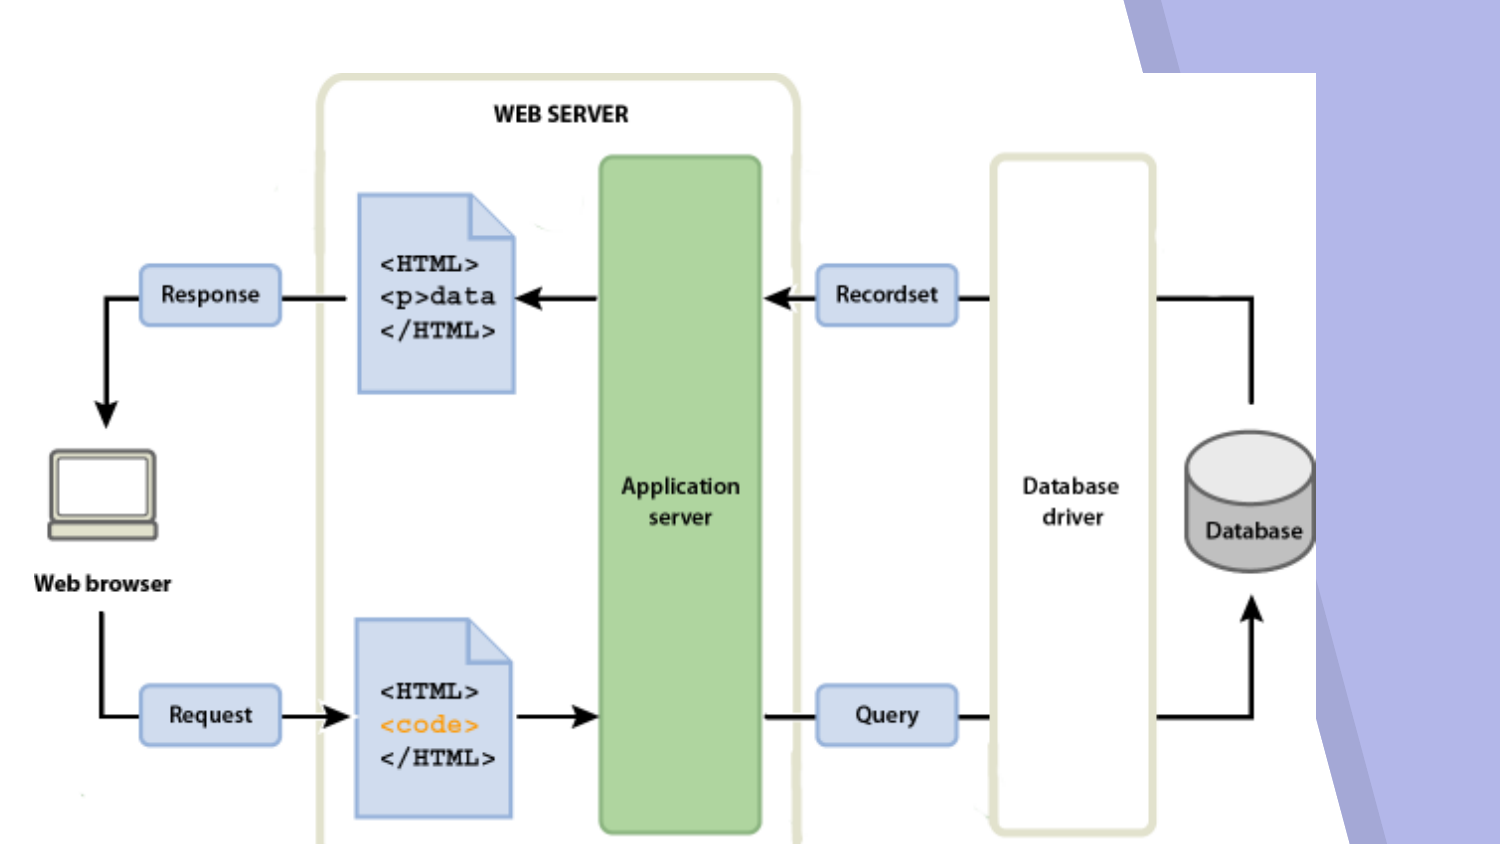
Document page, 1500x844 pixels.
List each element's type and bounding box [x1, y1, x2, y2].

picture [34, 73, 1316, 844]
